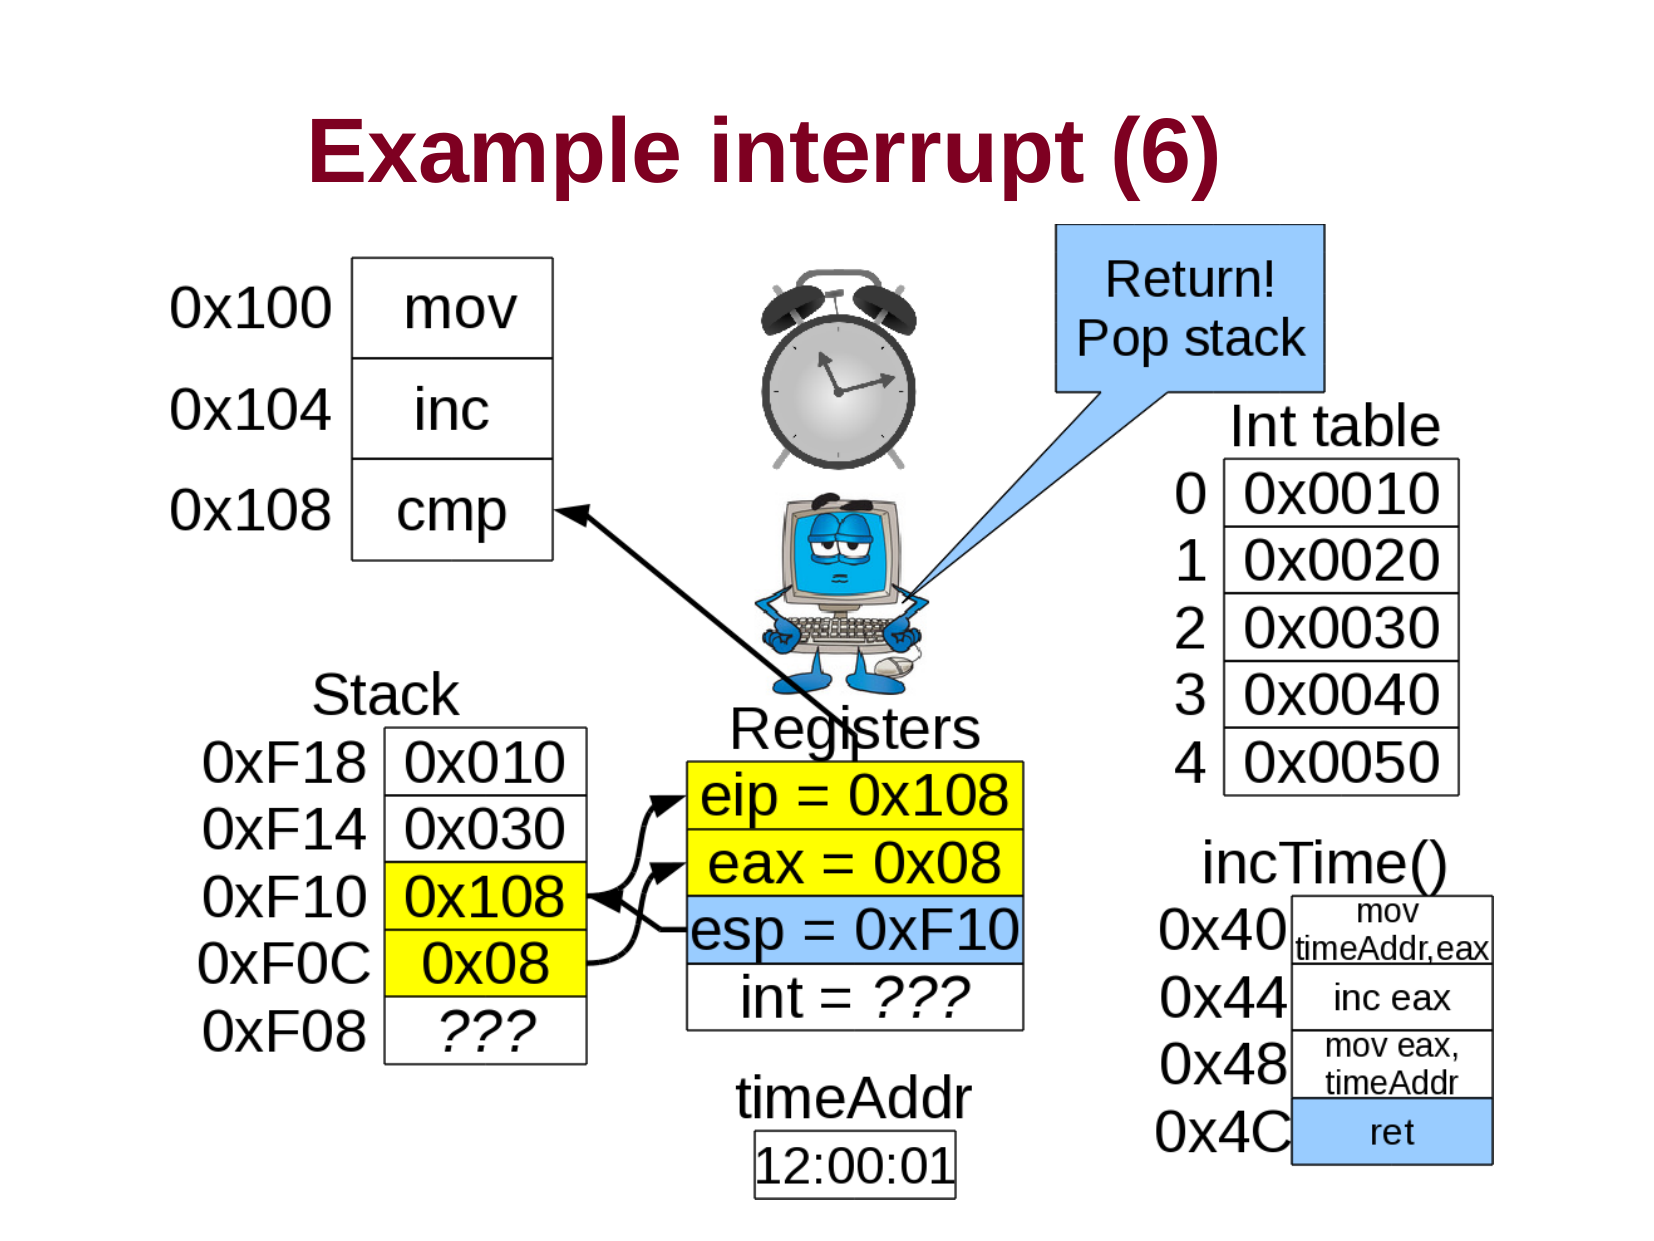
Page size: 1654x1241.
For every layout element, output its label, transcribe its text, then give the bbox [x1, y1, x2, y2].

title Example interrupt (6) [118, 94, 1412, 207]
picture [0, 0, 1654, 1241]
